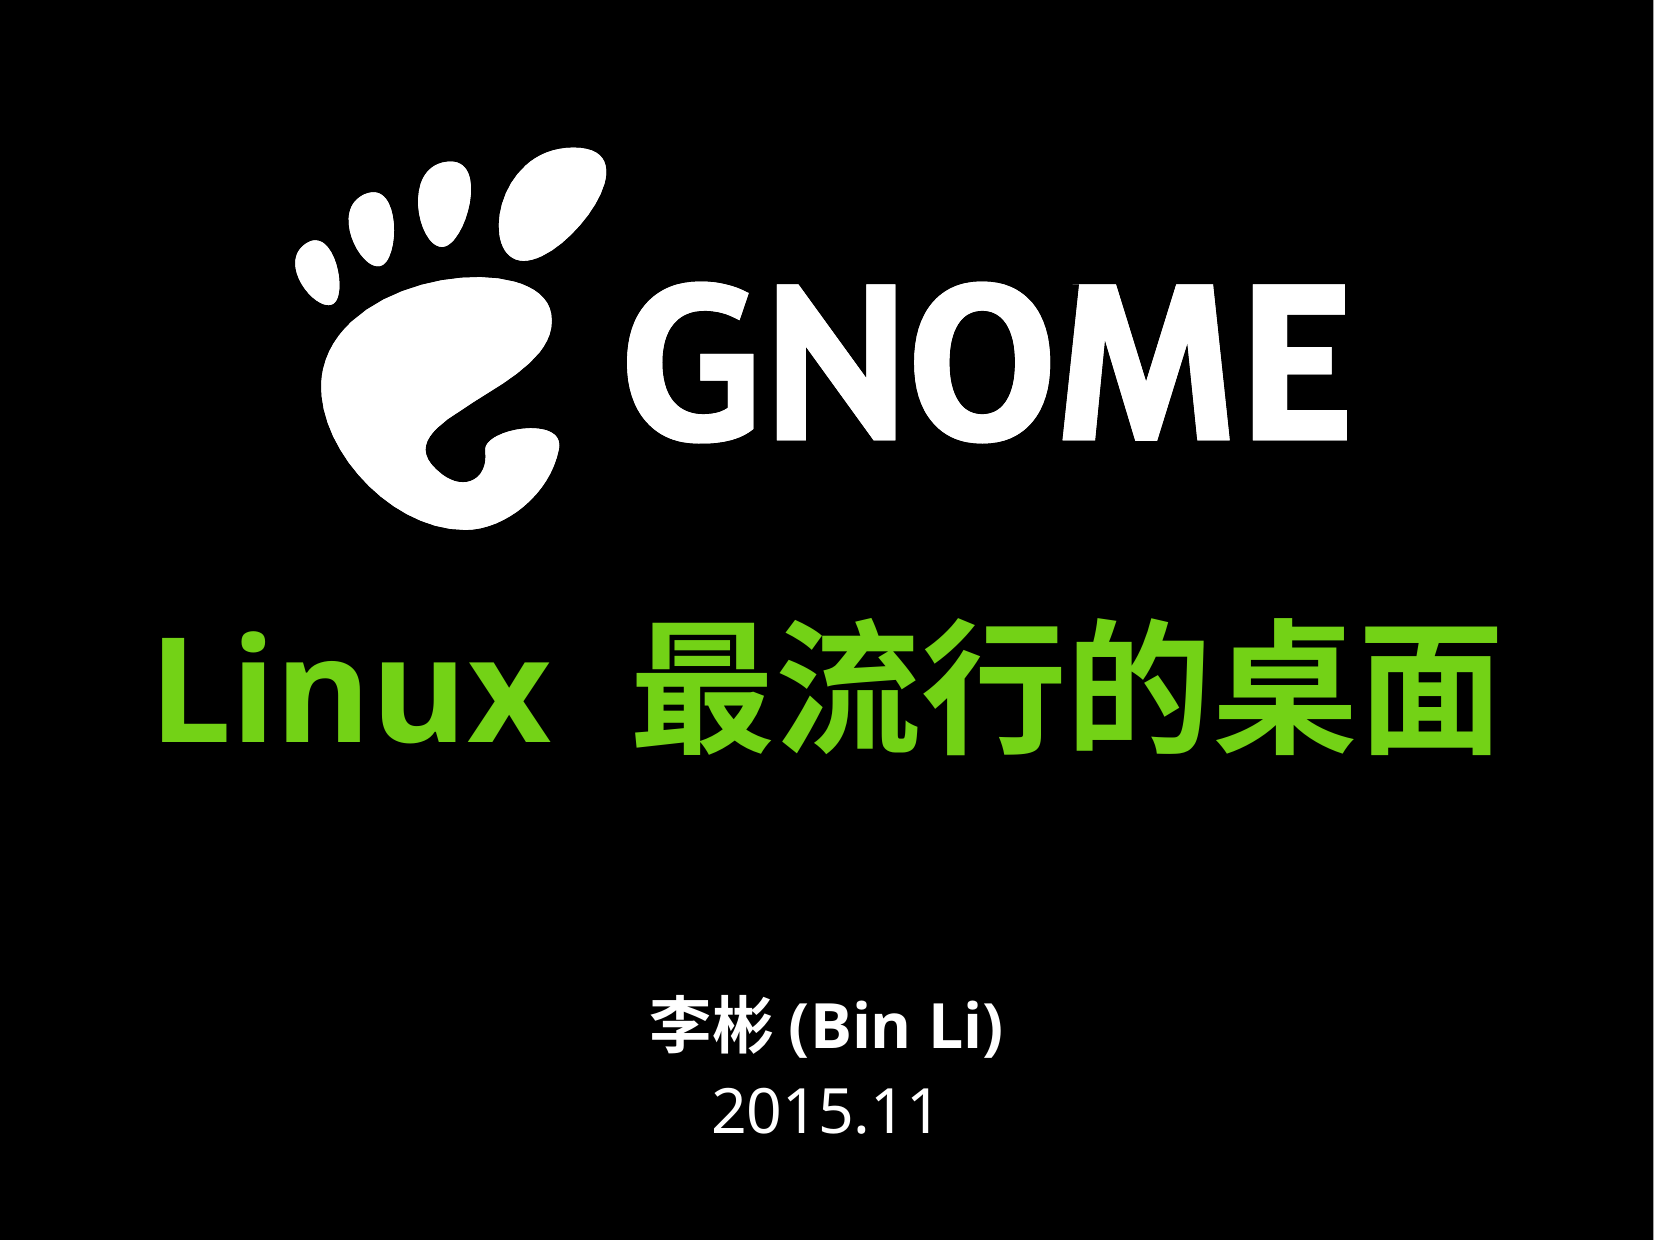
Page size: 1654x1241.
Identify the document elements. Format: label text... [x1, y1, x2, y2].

text_box [295, 240, 340, 306]
text_box [418, 161, 471, 247]
text_box [348, 192, 395, 267]
text_box [776, 284, 896, 441]
text_box [1062, 284, 1230, 441]
text_box [1252, 284, 1347, 441]
text_box Linux 最流行的桌面 [118, 118, 1536, 857]
text_box 李彬(Bin Li) 2015.11 [118, 974, 1536, 1182]
text_box [914, 281, 1051, 444]
text_box [498, 147, 607, 261]
text_box [321, 277, 560, 530]
text_box [627, 281, 754, 444]
